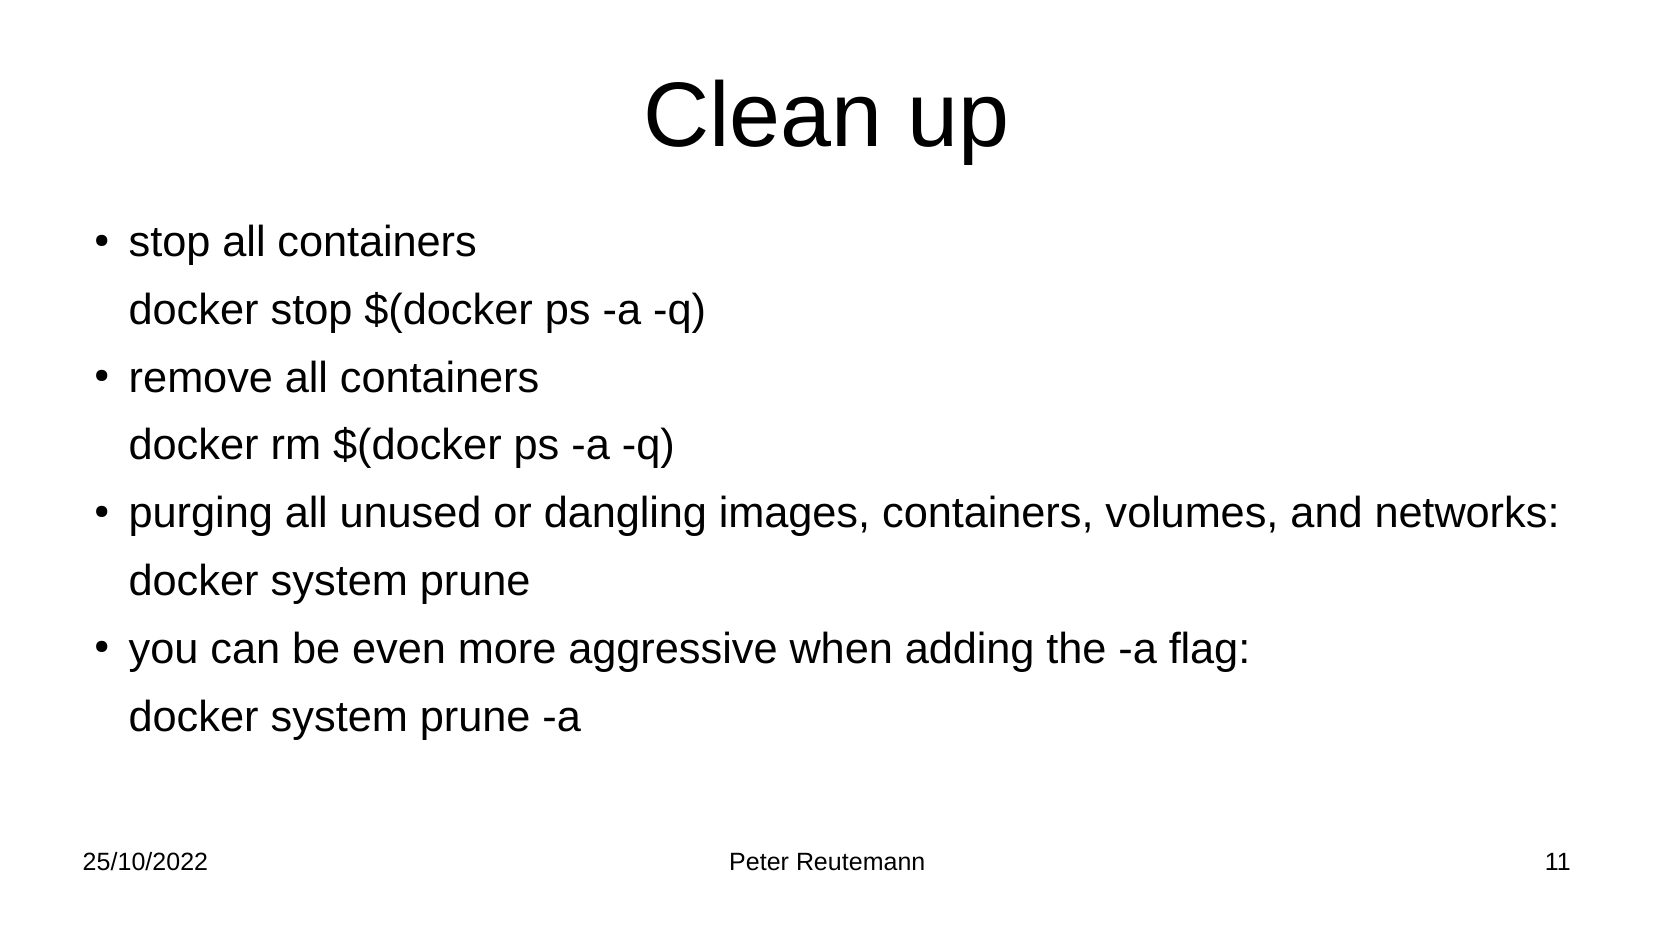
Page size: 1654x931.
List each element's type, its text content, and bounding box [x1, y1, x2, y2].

title Clean up [82, 37, 1571, 193]
list stop all containers docker stop $(docker ps -a -q) remove all containers docker rm $(docker ps -a -q) purging all unused or dangling images, containers, volumes, and networks: docker system prune you can be even more aggressive when adding the -a flag: docker system prune -a [82, 217, 1571, 758]
